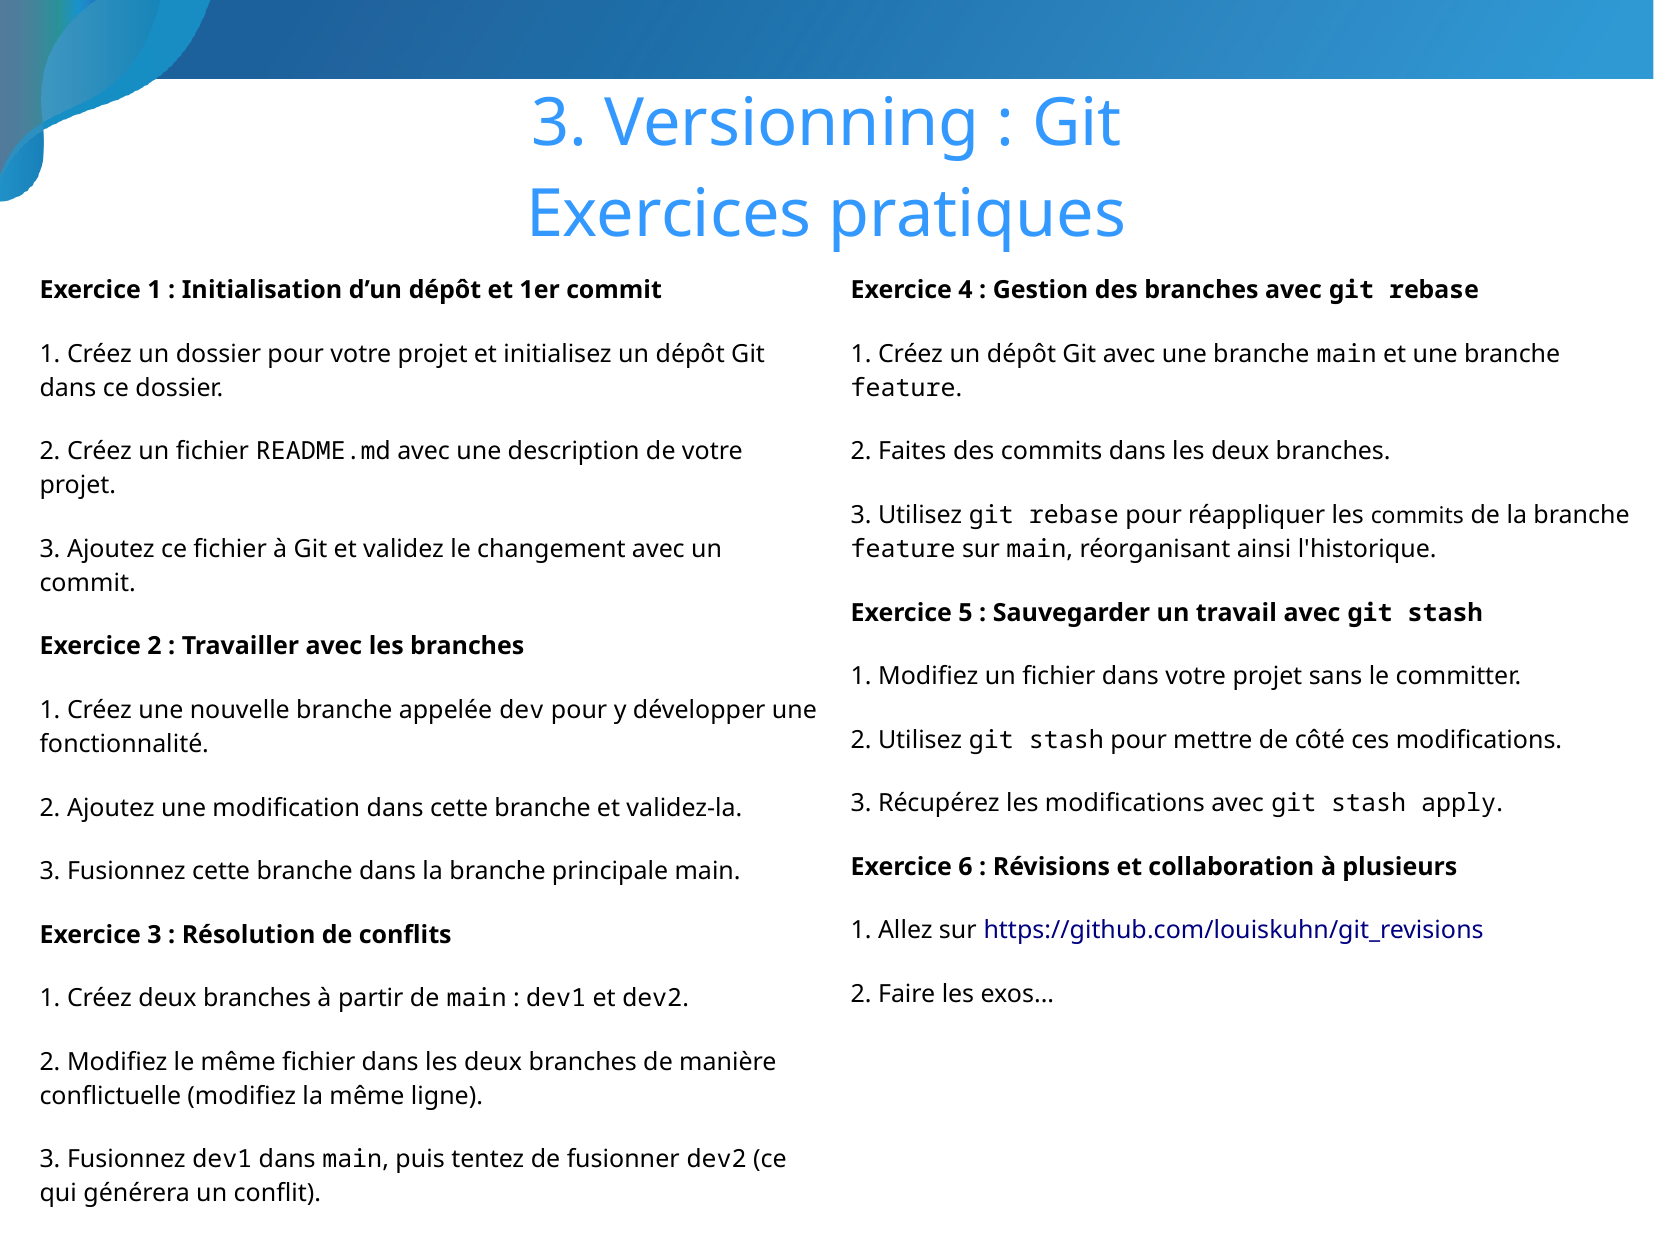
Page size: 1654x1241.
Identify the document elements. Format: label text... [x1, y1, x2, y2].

list Exercice 4 : Gestion des branches avec git rebase 1. Créez un dépôt Git avec une branche main et une branche feature. 2. Faites des commits dans les deux branches. 3. Utilisez git rebase pour réappliquer les commits de la branche feature sur main, réorganisant ainsi l'historique. Exercice 5 : Sauvegarder un travail avec git stash 1. Modifiez un fichier dans votre projet sans le committer. 2. Utilisez git stash pour mettre de côté ces modifications. 3. Récupérez les modifications avec git stash apply. Exercice 6 : Révisions et collaboration à plusieurs 1. Allez sur https://github.com/louiskuhn/git_revisions 2. Faire les exos... [850, 272, 1631, 1238]
list Exercice 1 : Initialisation d’un dépôt et 1er commit 1. Créez un dossier pour votre projet et initialisez un dépôt Git dans ce dossier. 2. Créez un fichier README.md avec une description de votre projet. 3. Ajoutez ce fichier à Git et validez le changement avec un commit. Exercice 2 : Travailler avec les branches 1. Créez une nouvelle branche appelée dev pour y développer une fonctionnalité. 2. Ajoutez une modification dans cette branche et validez-la. 3. Fusionnez cette branche dans la branche principale main. Exercice 3 : Résolution de conflits 1. Créez deux branches à partir de main : dev1 et dev2. 2. Modifiez le même fichier dans les deux branches de manière conflictuelle (modifiez la même ligne). 3. Fusionnez dev1 dans main, puis tentez de fusionner dev2 (ce qui générera un conflit). 4. Résolvez manuellement le conflit et complétez la fusion. [39, 272, 820, 1241]
picture [0, 0, 1654, 1241]
title 3. Versionning : Git Exercices pratiques [82, 68, 1571, 261]
